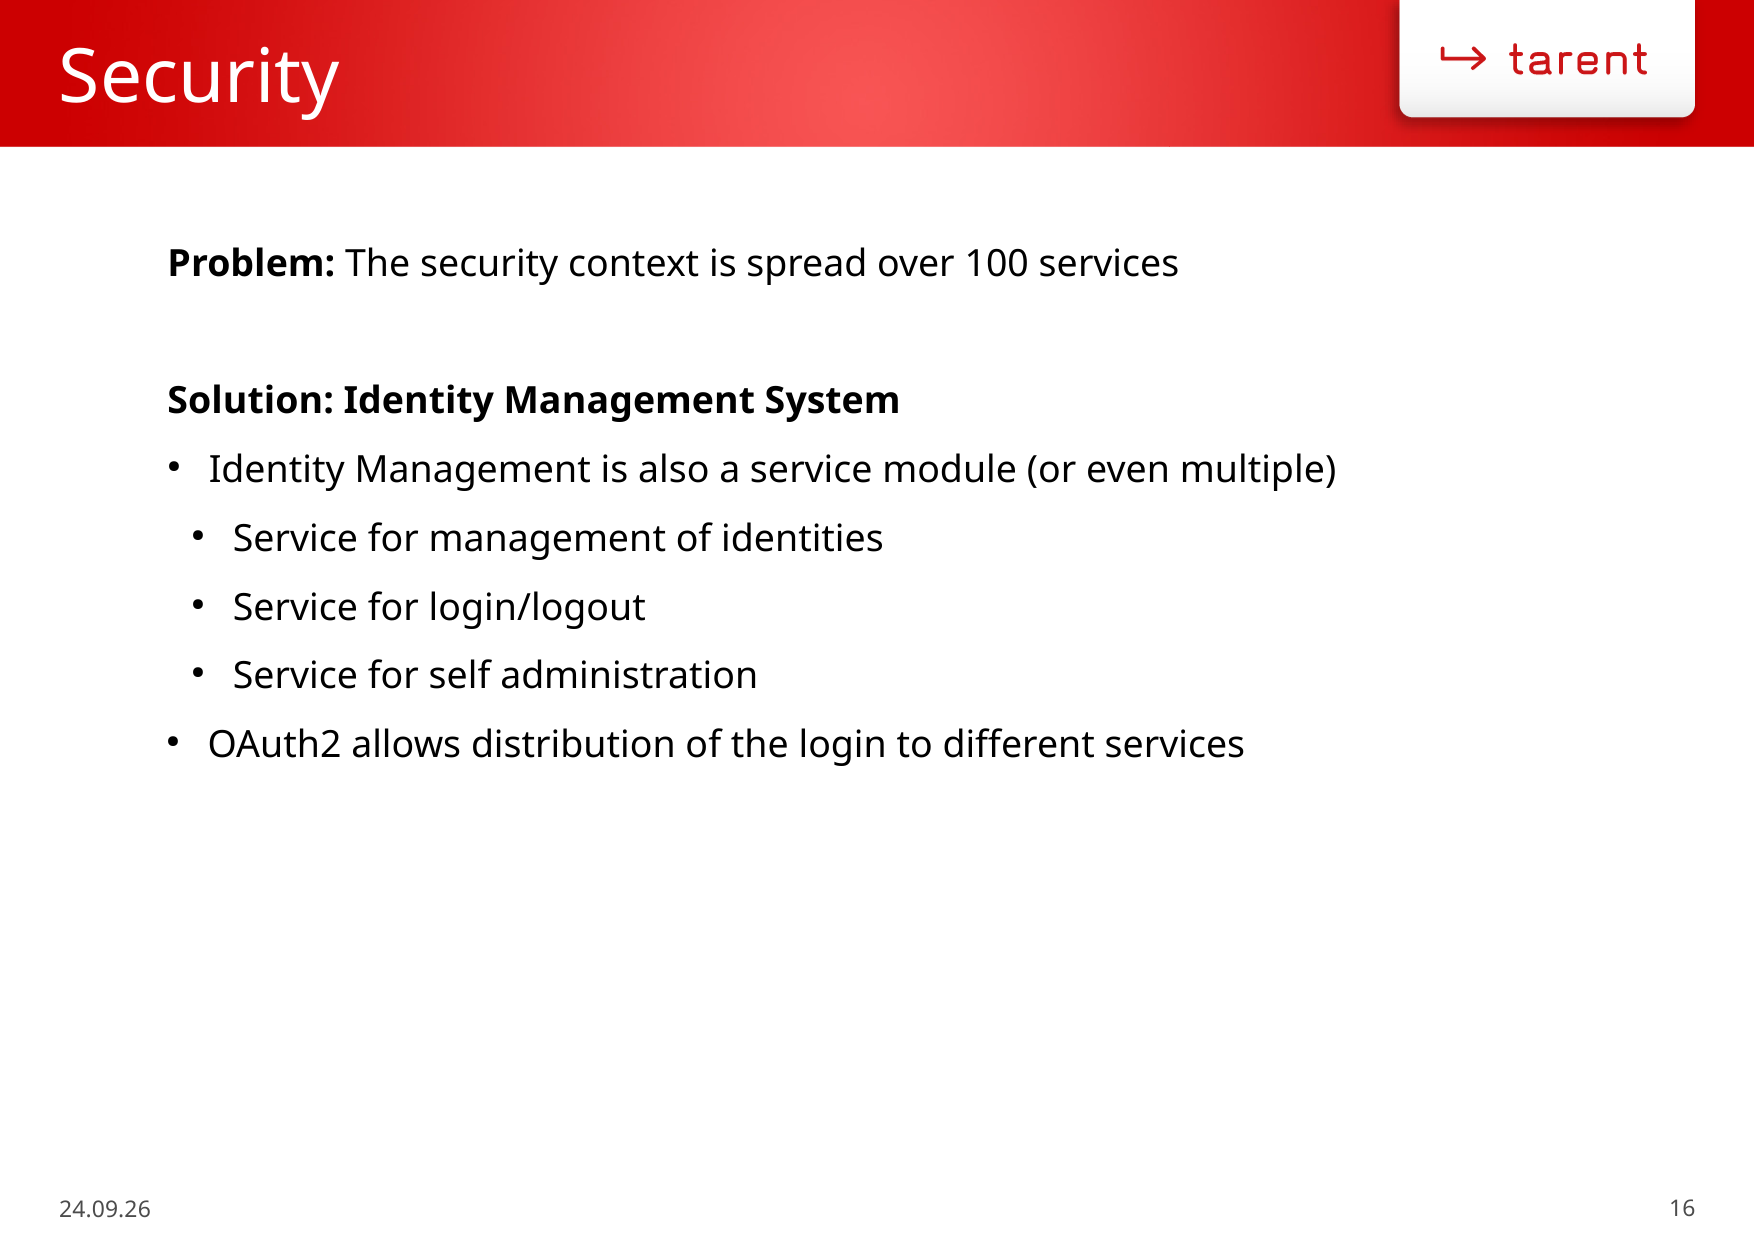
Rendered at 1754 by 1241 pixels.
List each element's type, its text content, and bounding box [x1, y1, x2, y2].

picture [0, 0, 1754, 1240]
title Security [59, 0, 1638, 177]
list Problem: The security context is spread over 100 services Solution: Identity Management System Identity Management is also a service module (or even multiple) Service for management of identities Service for login/logout Service for self administration OAuth2 allows distribution of the login to different services [87, 236, 1667, 1170]
